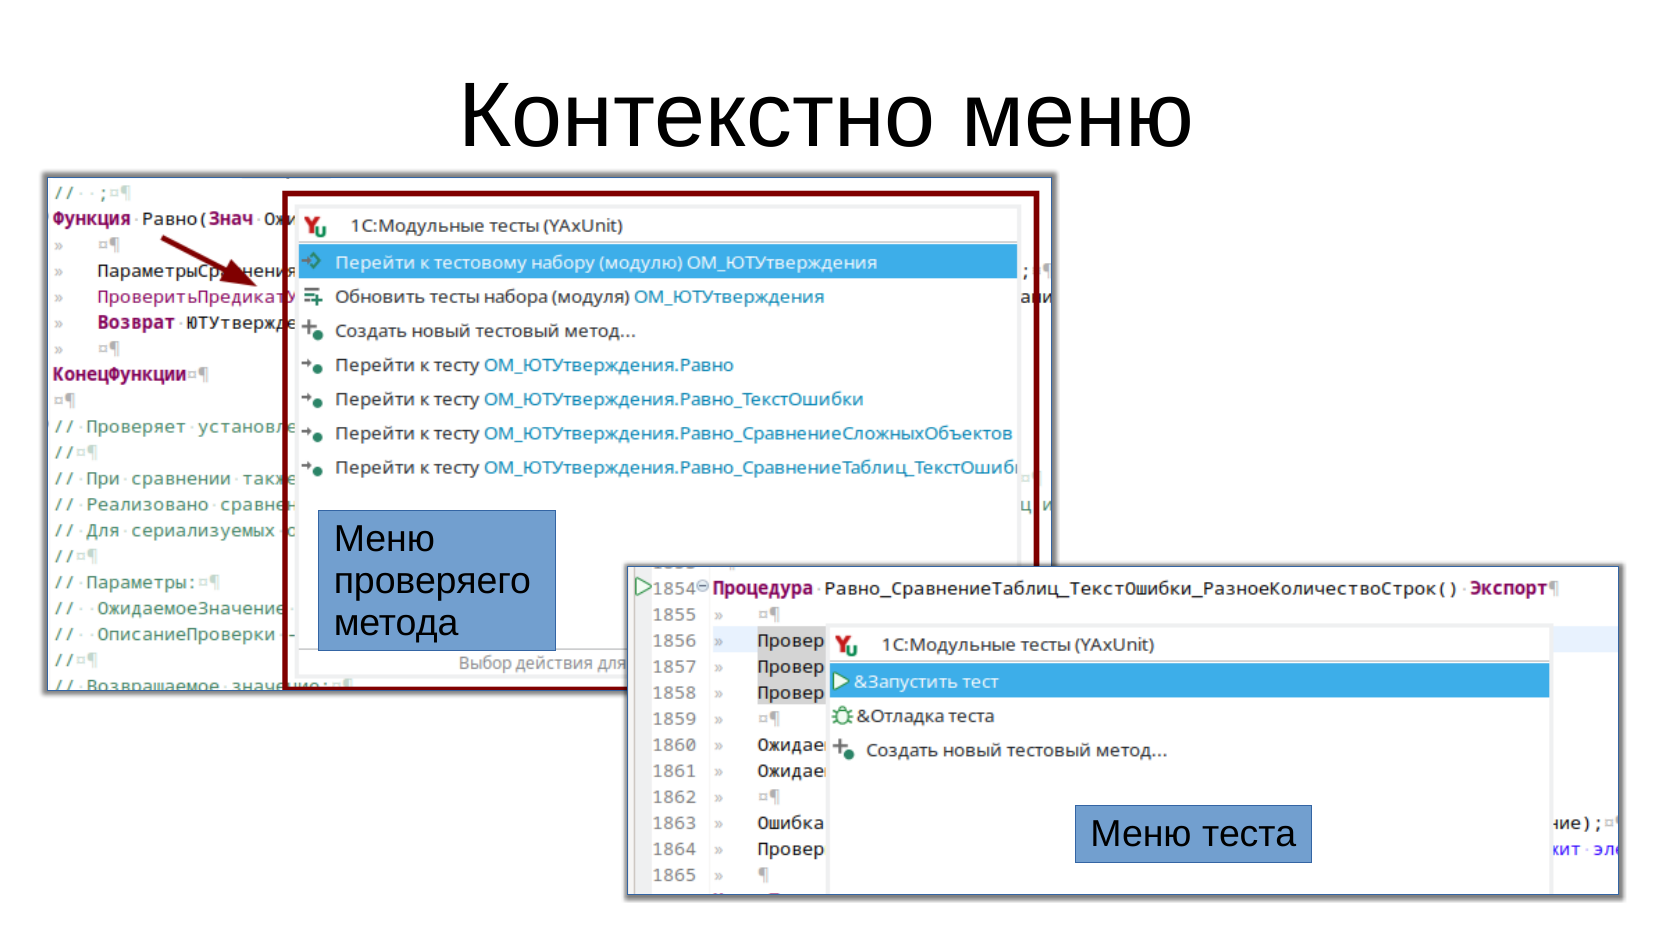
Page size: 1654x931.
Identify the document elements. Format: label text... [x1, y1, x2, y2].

title Контекстно меню [82, 37, 1571, 193]
text_box Меню теста [1075, 805, 1312, 863]
picture [47, 177, 1619, 895]
text_box Меню проверяего метода [318, 510, 556, 651]
